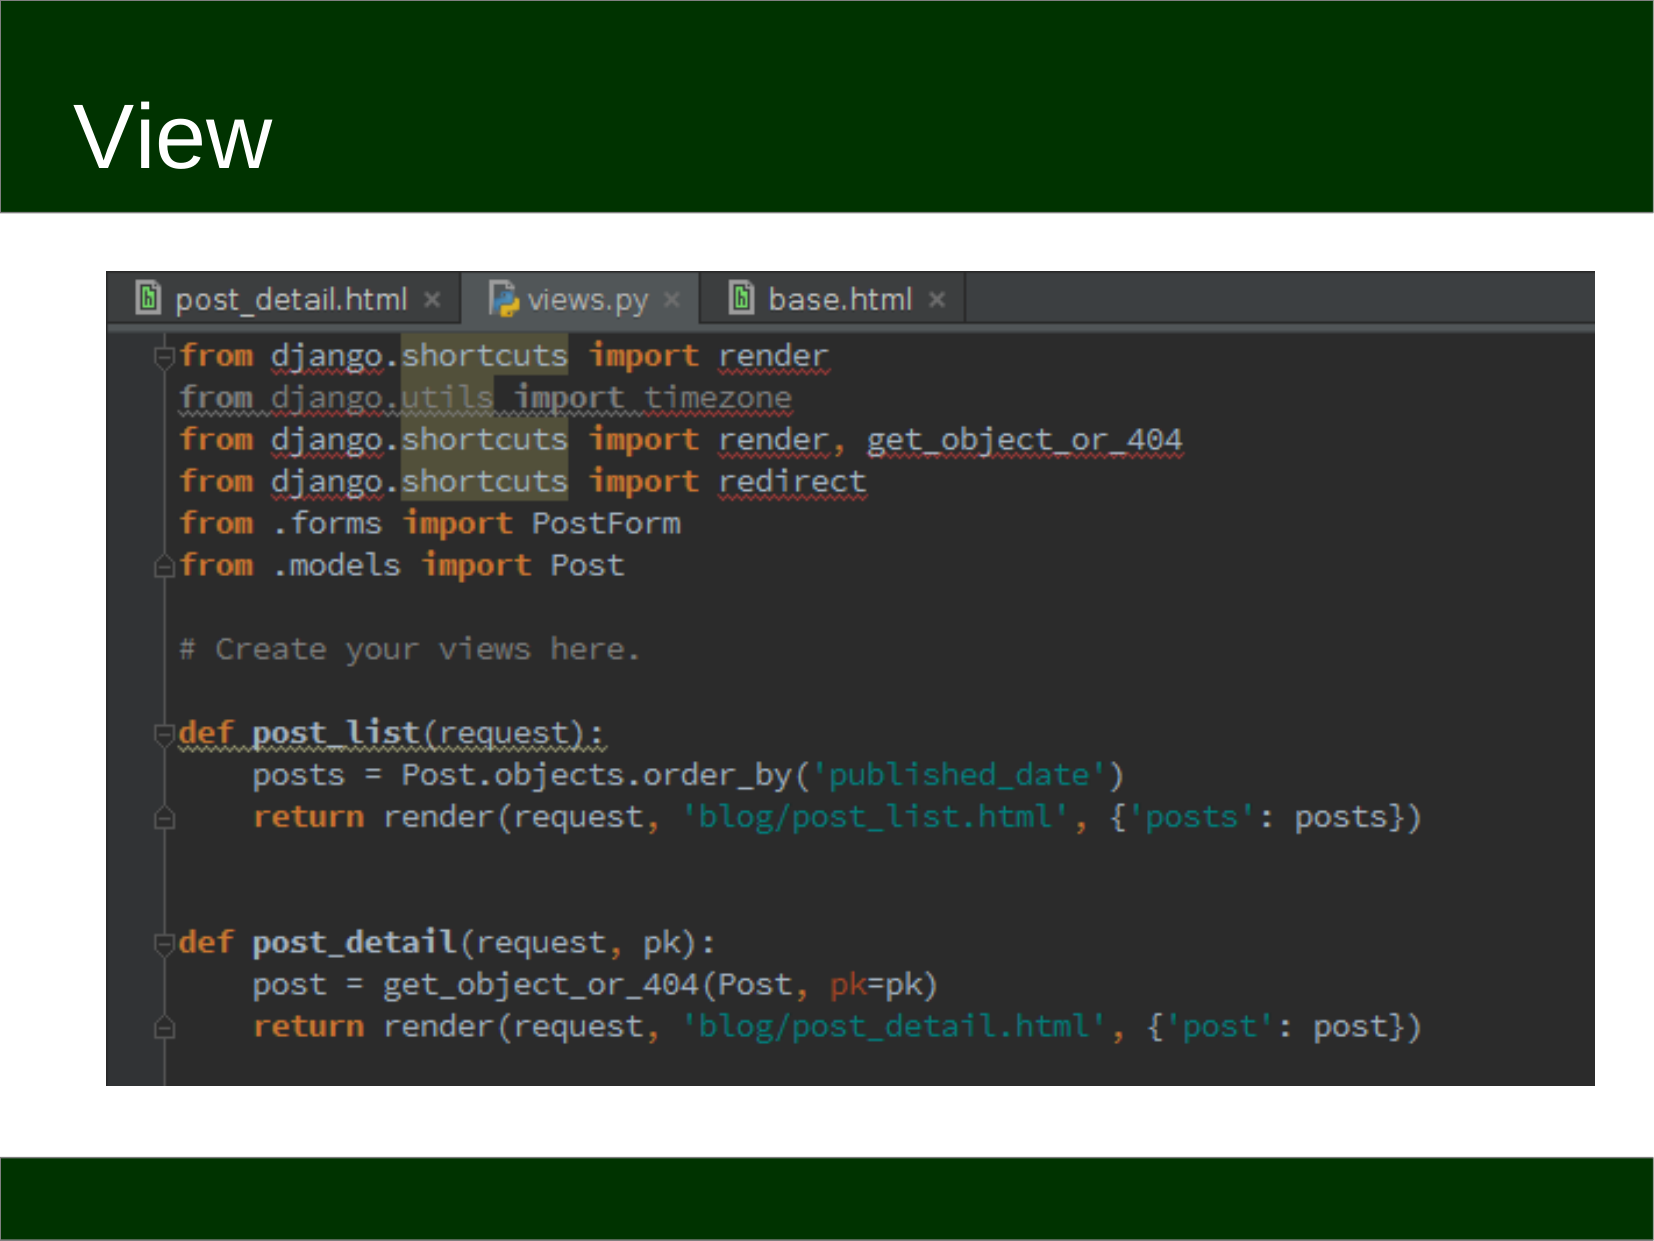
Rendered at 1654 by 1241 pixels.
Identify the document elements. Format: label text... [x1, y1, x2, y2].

picture [106, 271, 1595, 1086]
text_box [0, 1157, 1654, 1241]
text_box [0, 0, 1654, 213]
text_box View [59, 73, 1347, 294]
